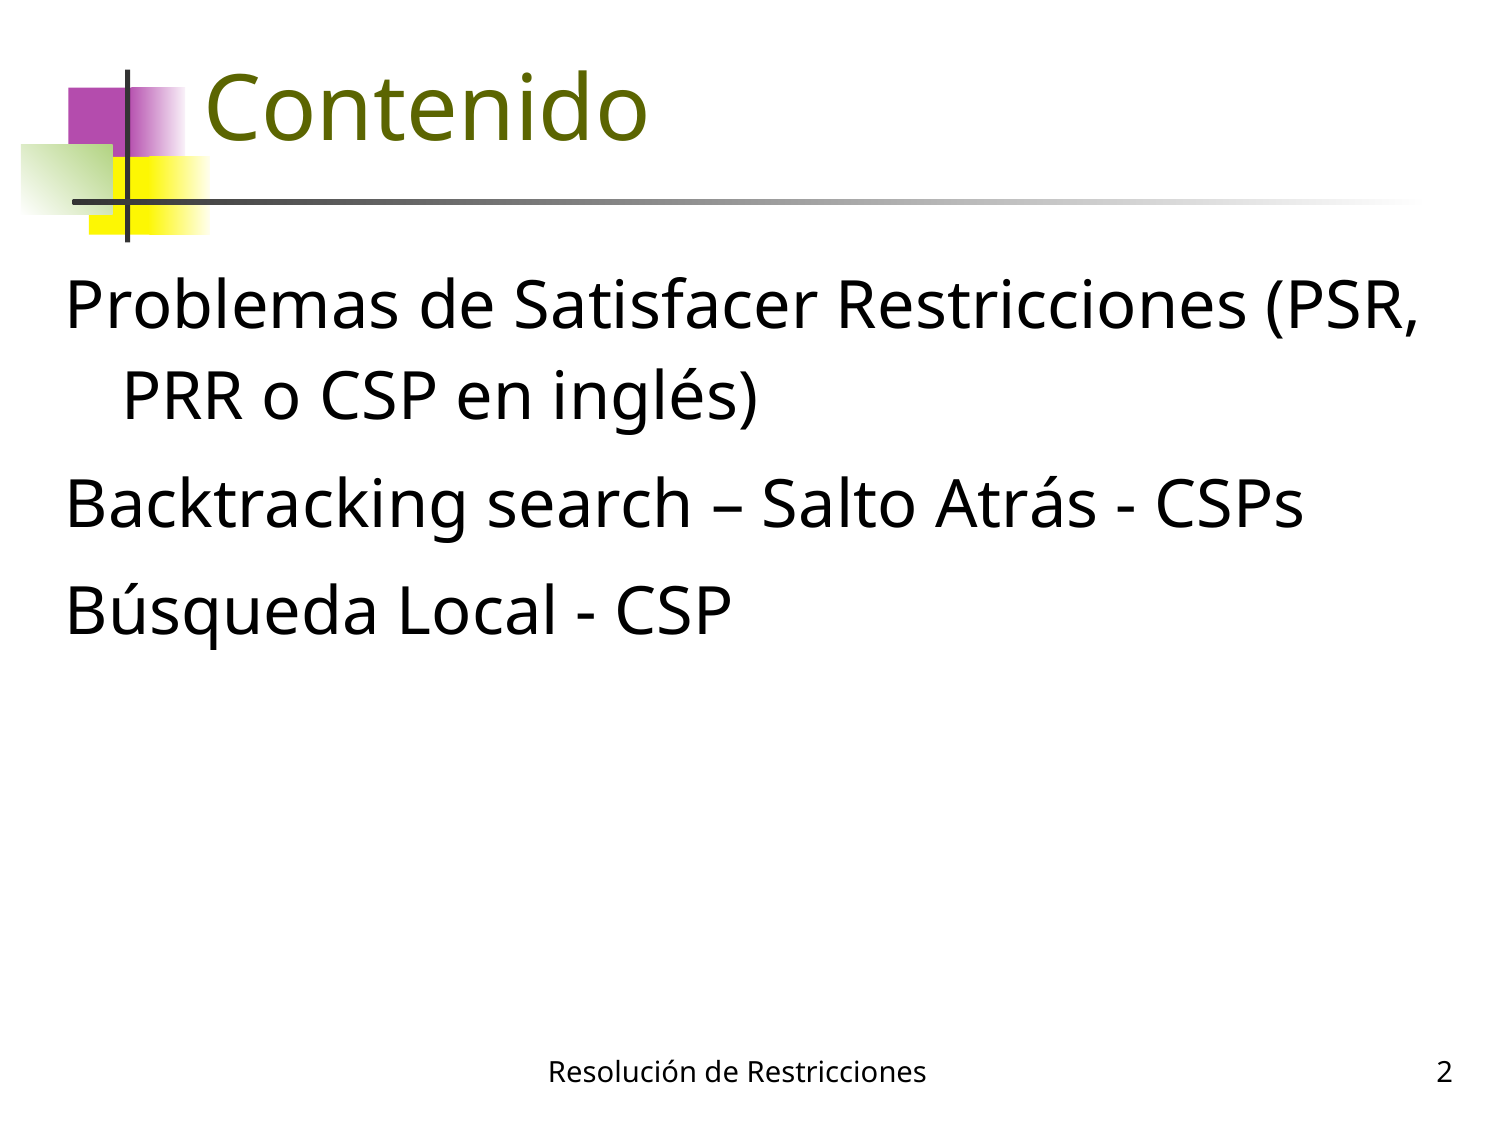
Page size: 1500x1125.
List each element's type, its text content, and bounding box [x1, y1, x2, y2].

list Problemas de Satisfacer Restricciones (PSR, PRR o CSP en inglés) Backtracking search – Salto Atrás - CSPs Búsqueda Local - CSP [50, 249, 1469, 1007]
title Contenido [188, 35, 1468, 175]
